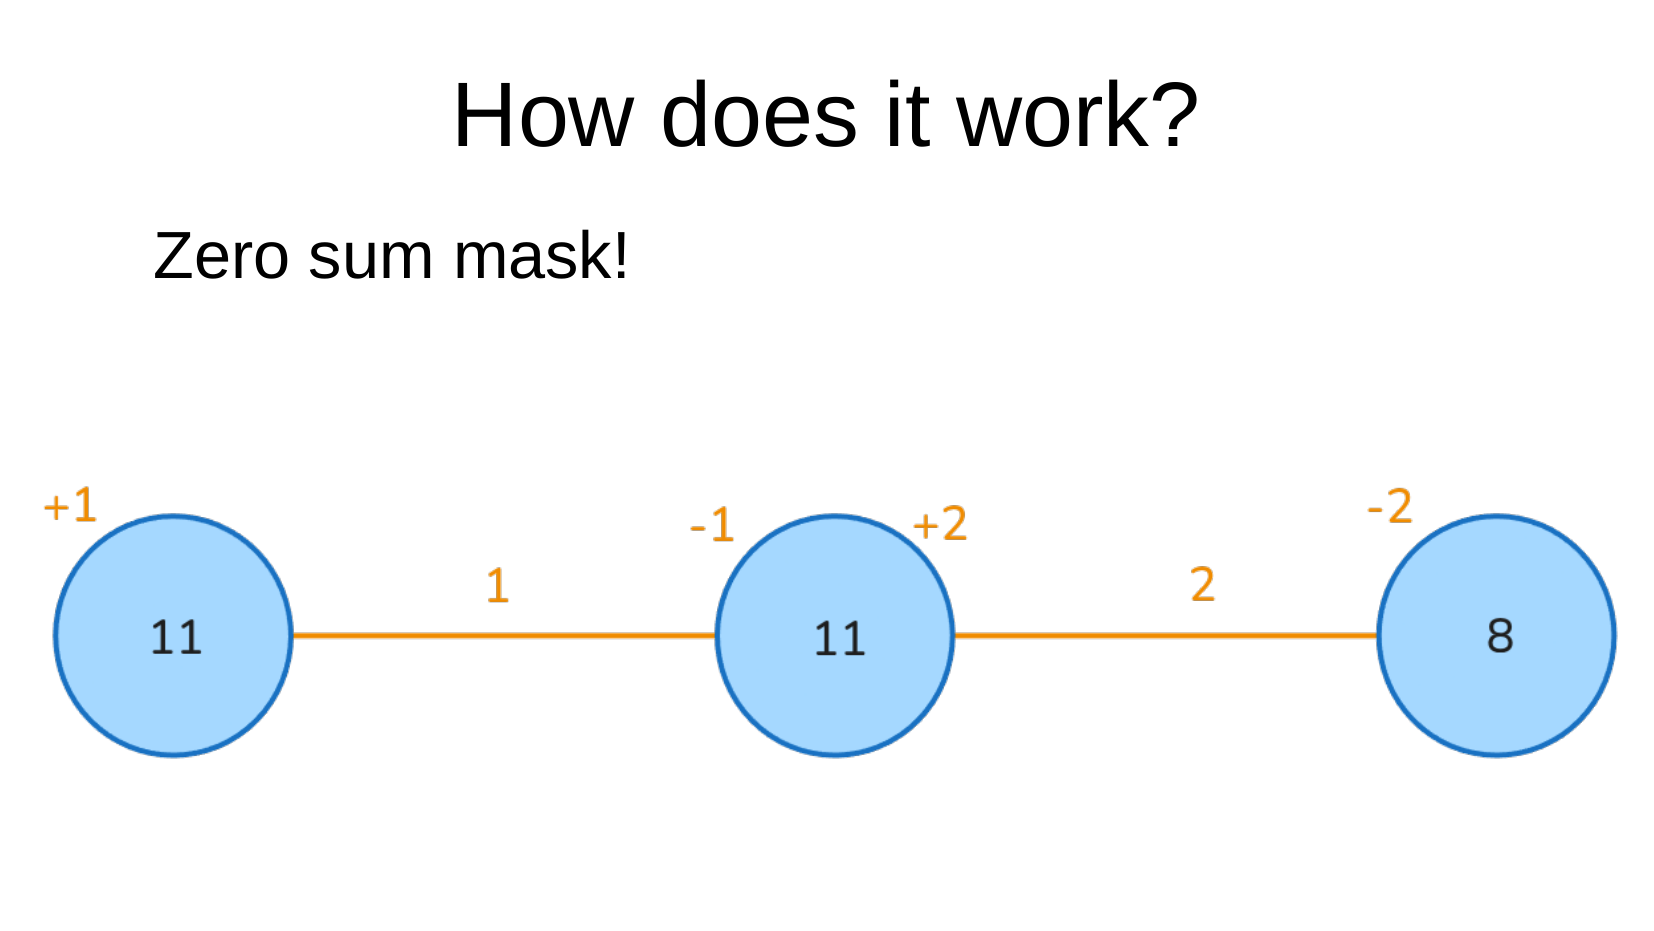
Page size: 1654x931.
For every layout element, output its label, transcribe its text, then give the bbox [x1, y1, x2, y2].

title How does it work? [82, 37, 1571, 193]
list Zero sum mask! [82, 217, 1571, 758]
picture [29, 463, 1627, 768]
